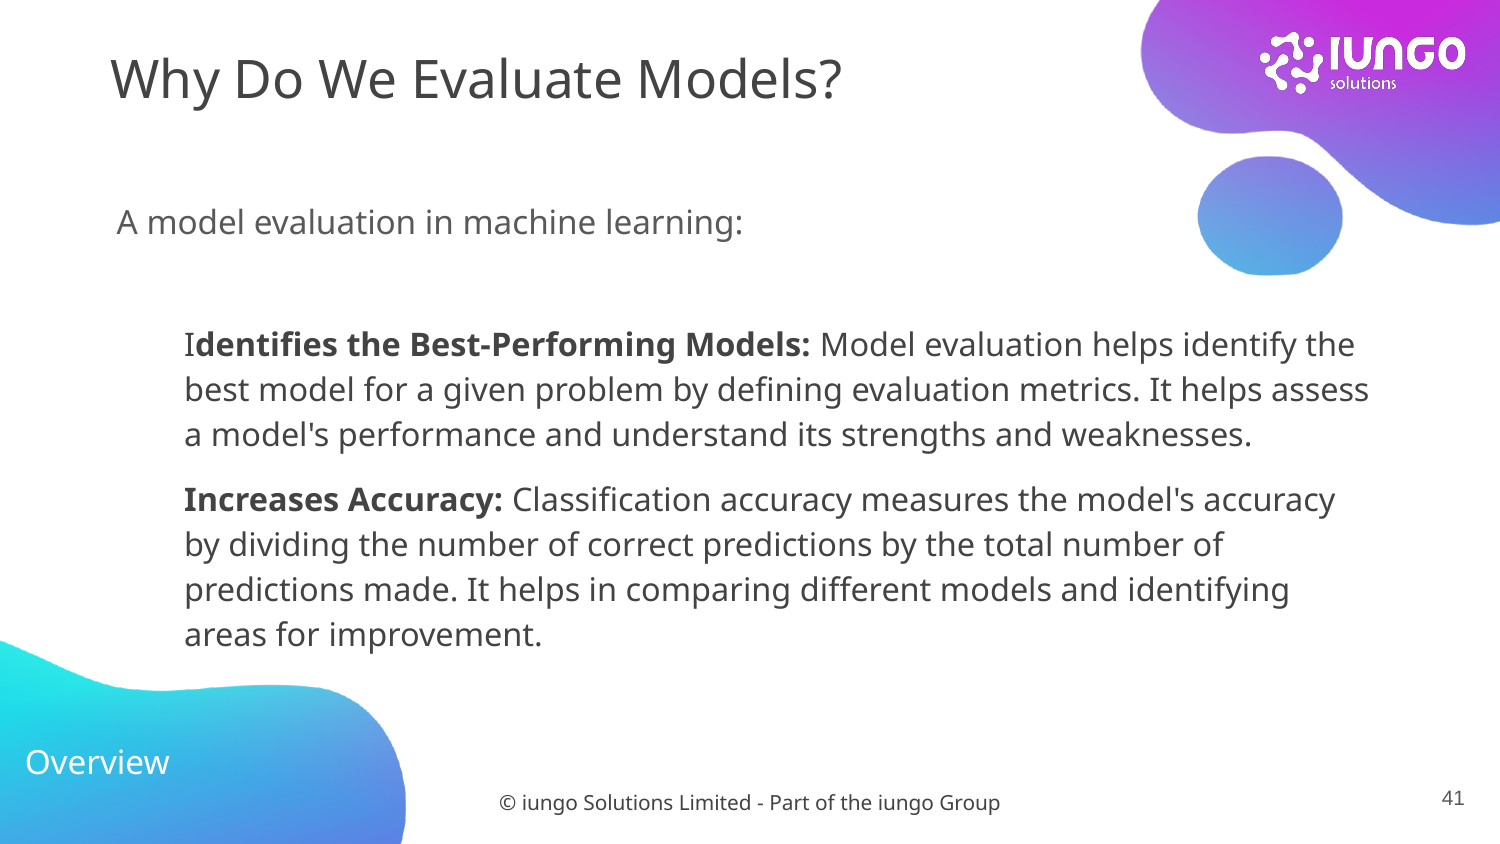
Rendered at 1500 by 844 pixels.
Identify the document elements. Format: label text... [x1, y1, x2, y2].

picture [0, 0, 1500, 844]
subtitle Overview [9, 719, 411, 844]
slide_number <number> [1389, 764, 1480, 830]
list Identifies the Best-Performing Models: Model evaluation helps identify the best model for a given problem by defining evaluation metrics. It helps assess a model's performance and understand its strengths and weaknesses. Increases Accuracy: Classification accuracy measures the model's accuracy by dividing the number of correct predictions by the total number of predictions made. It helps in comparing different models and identifying areas for improvement. [95, 303, 1390, 675]
title Why Do We Evaluate Models? [95, 30, 1196, 125]
text_box A model evaluation in machine learning: [101, 186, 953, 265]
